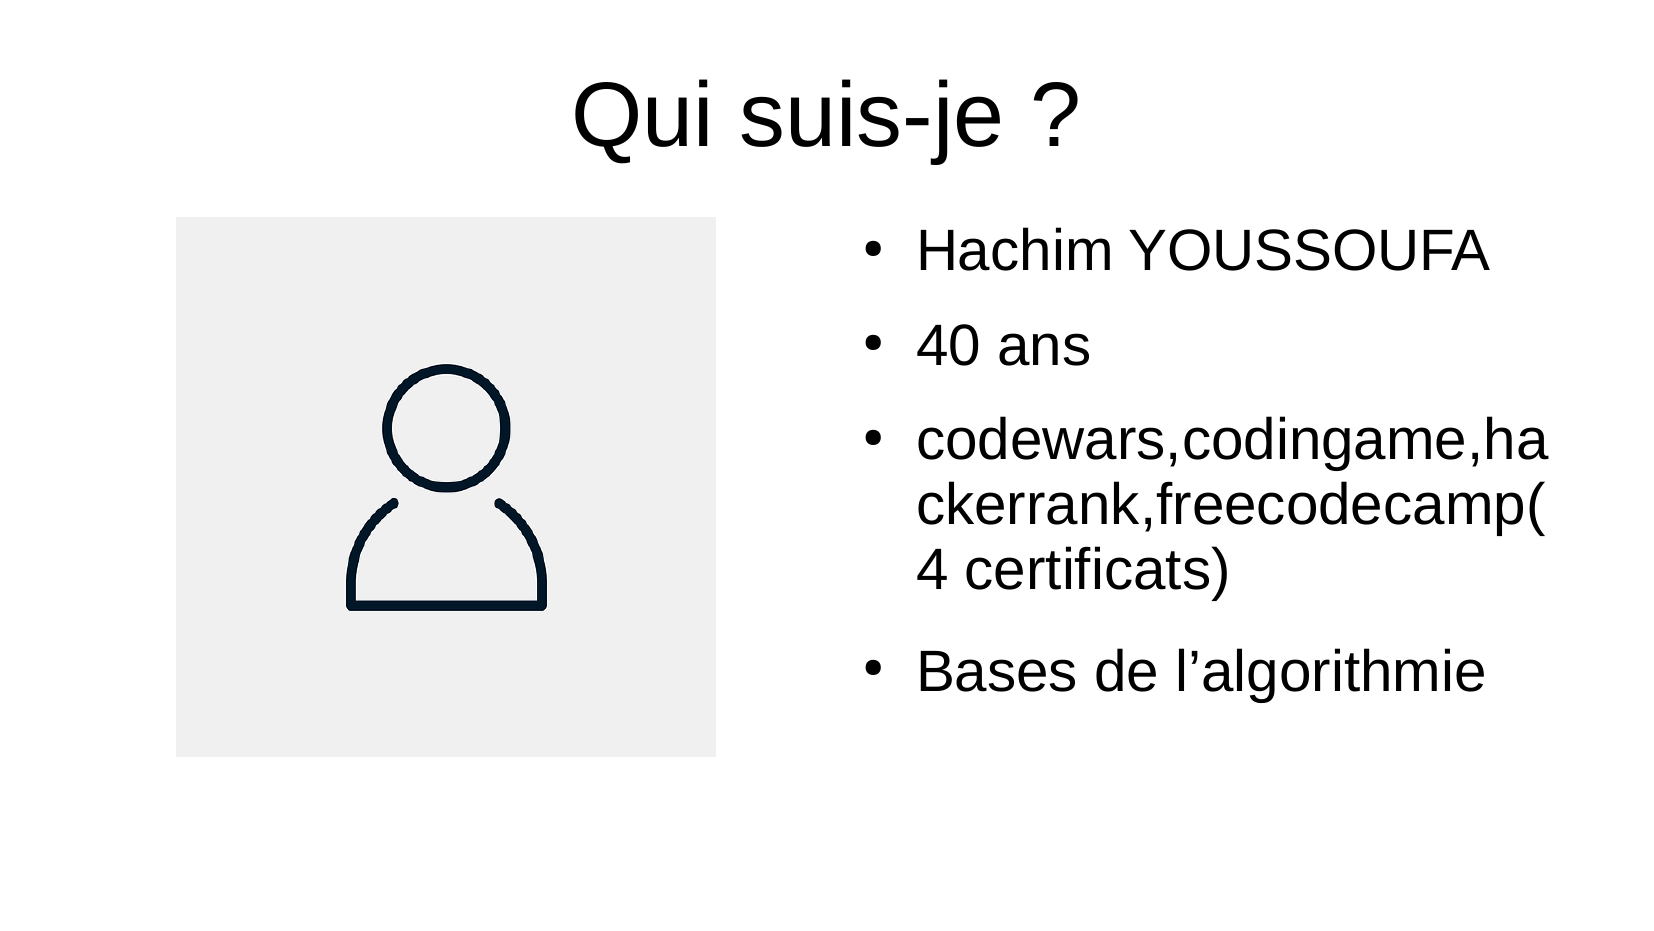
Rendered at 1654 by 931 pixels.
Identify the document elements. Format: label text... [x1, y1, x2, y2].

list Hachim YOUSSOUFA 40 ans codewars,codingame,hackerrank,freecodecamp(4 certificats) Bases de l’algorithmie [845, 217, 1572, 758]
title Qui suis-je ? [82, 37, 1571, 193]
picture [176, 217, 716, 758]
